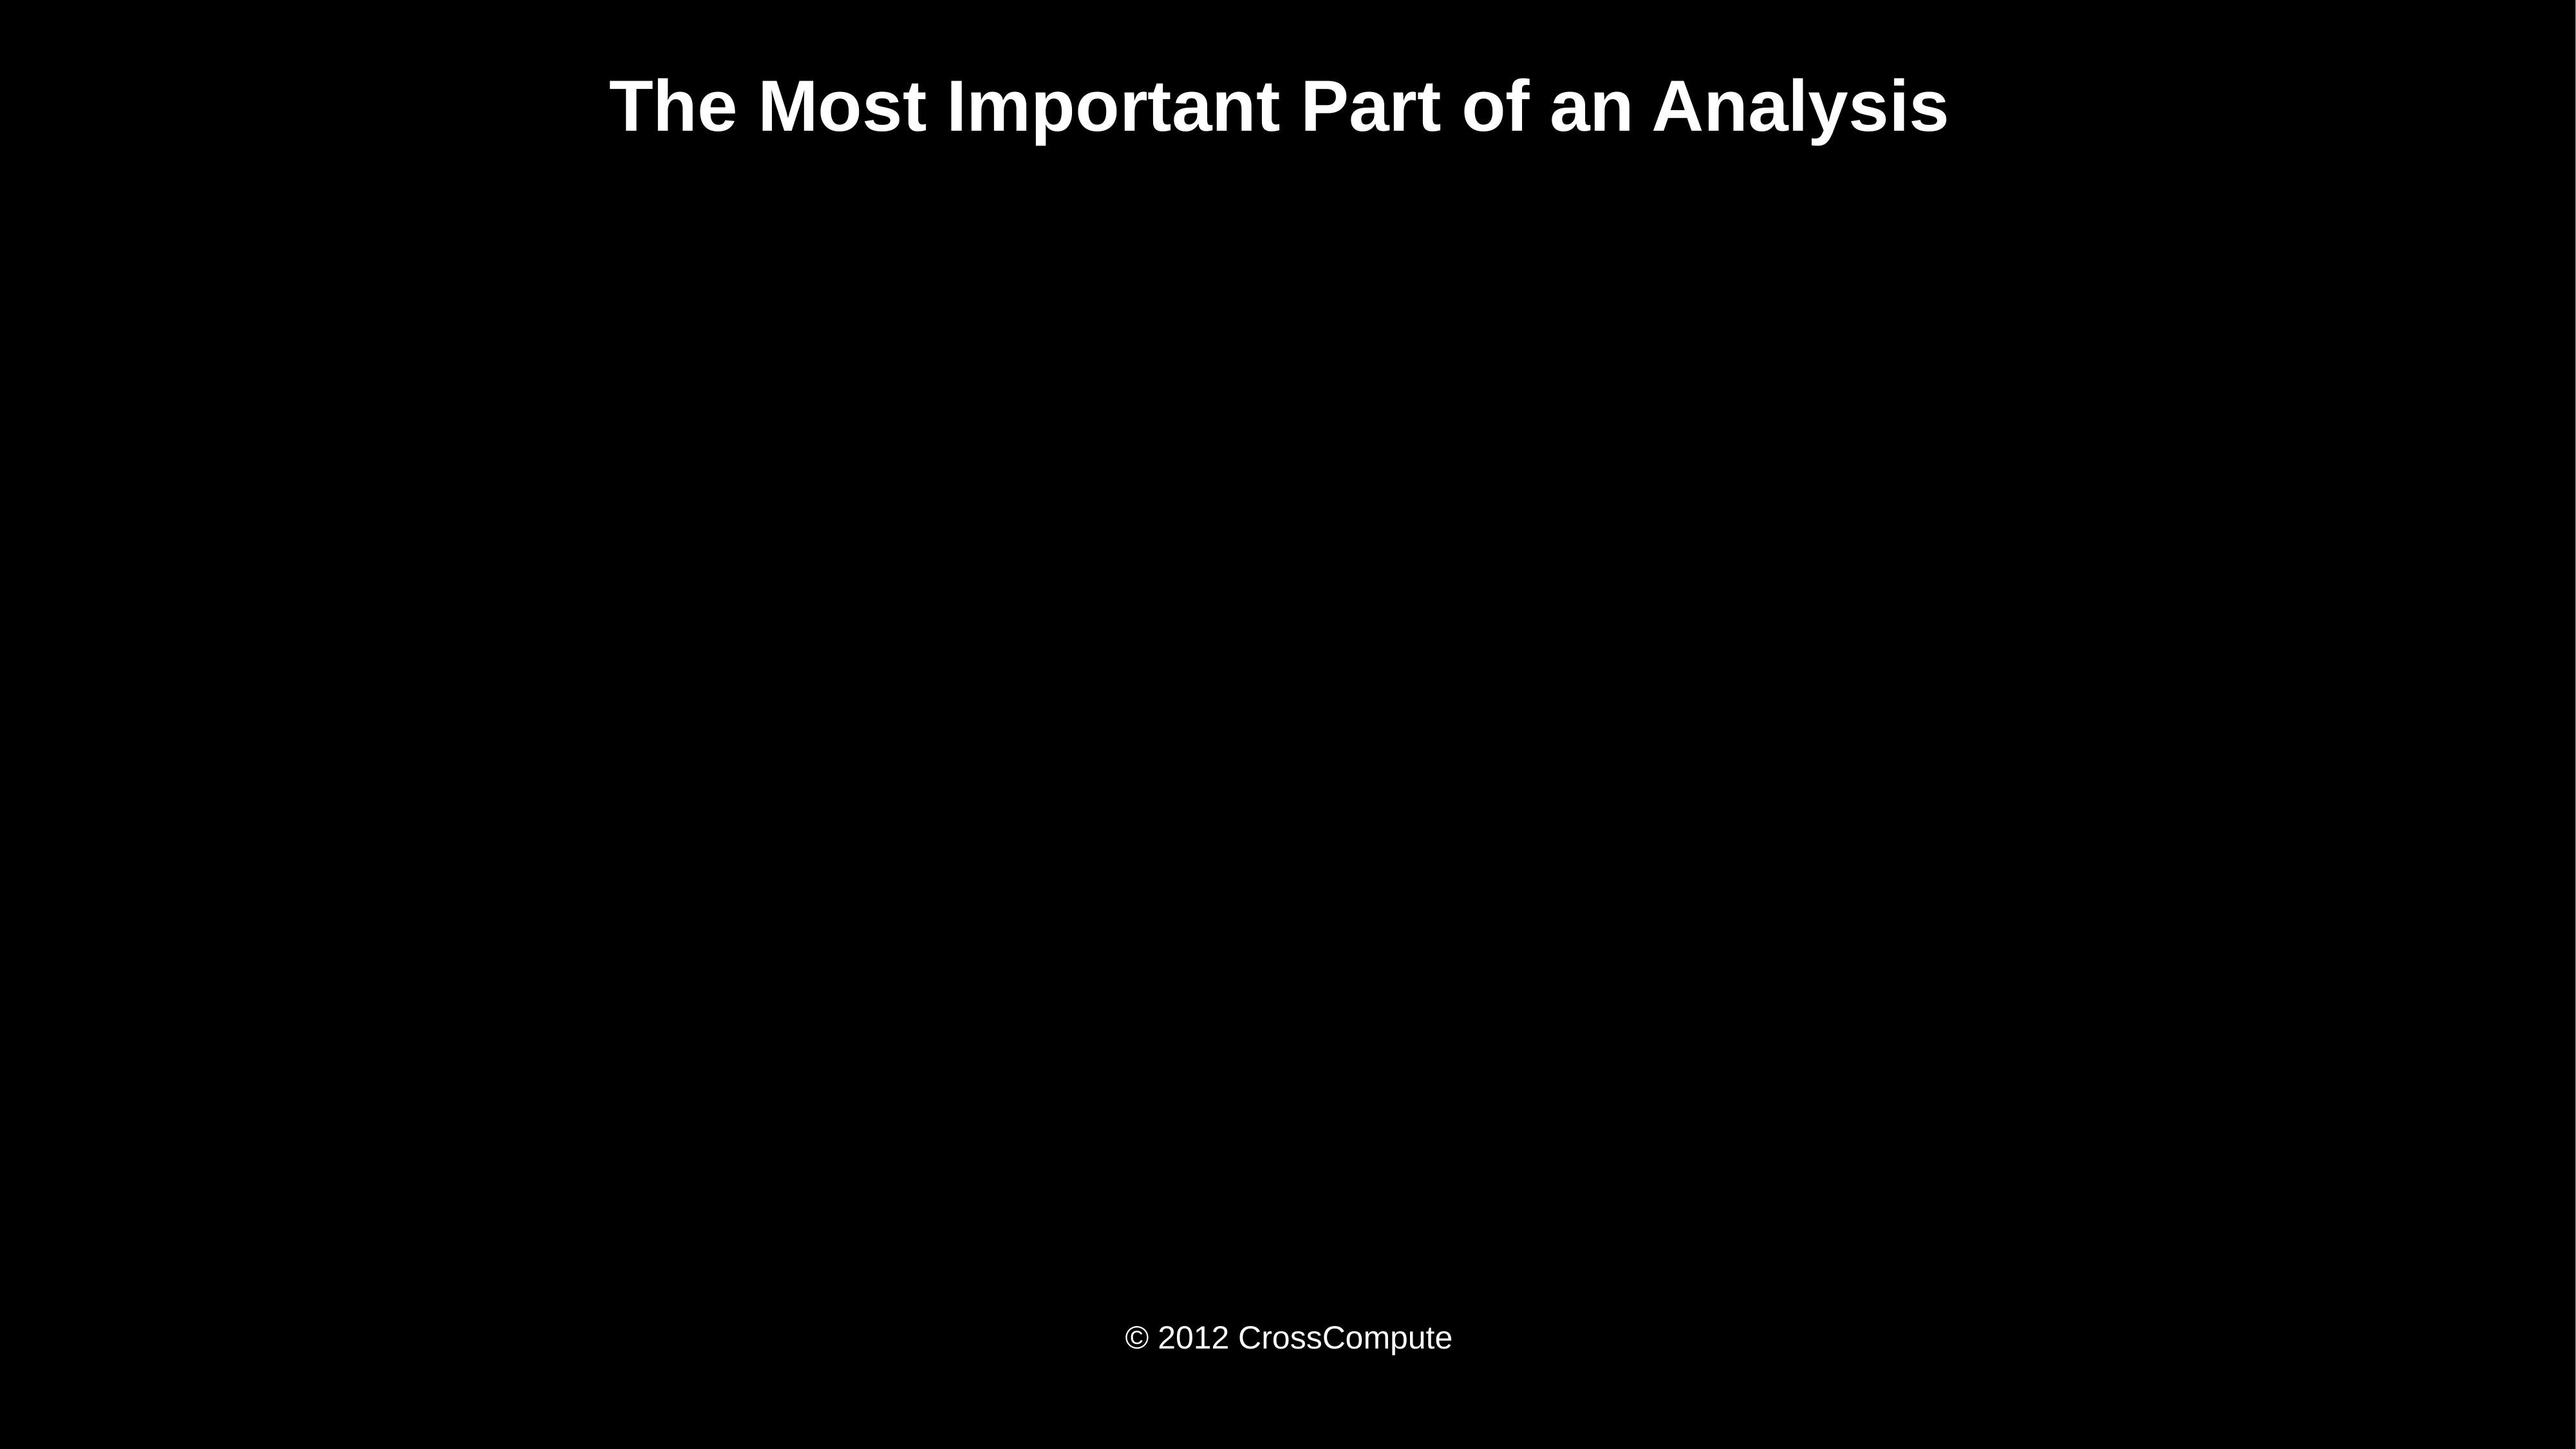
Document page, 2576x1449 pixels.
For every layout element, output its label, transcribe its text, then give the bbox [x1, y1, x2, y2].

title The Most Important Part of an Analysis [72, 19, 2488, 193]
